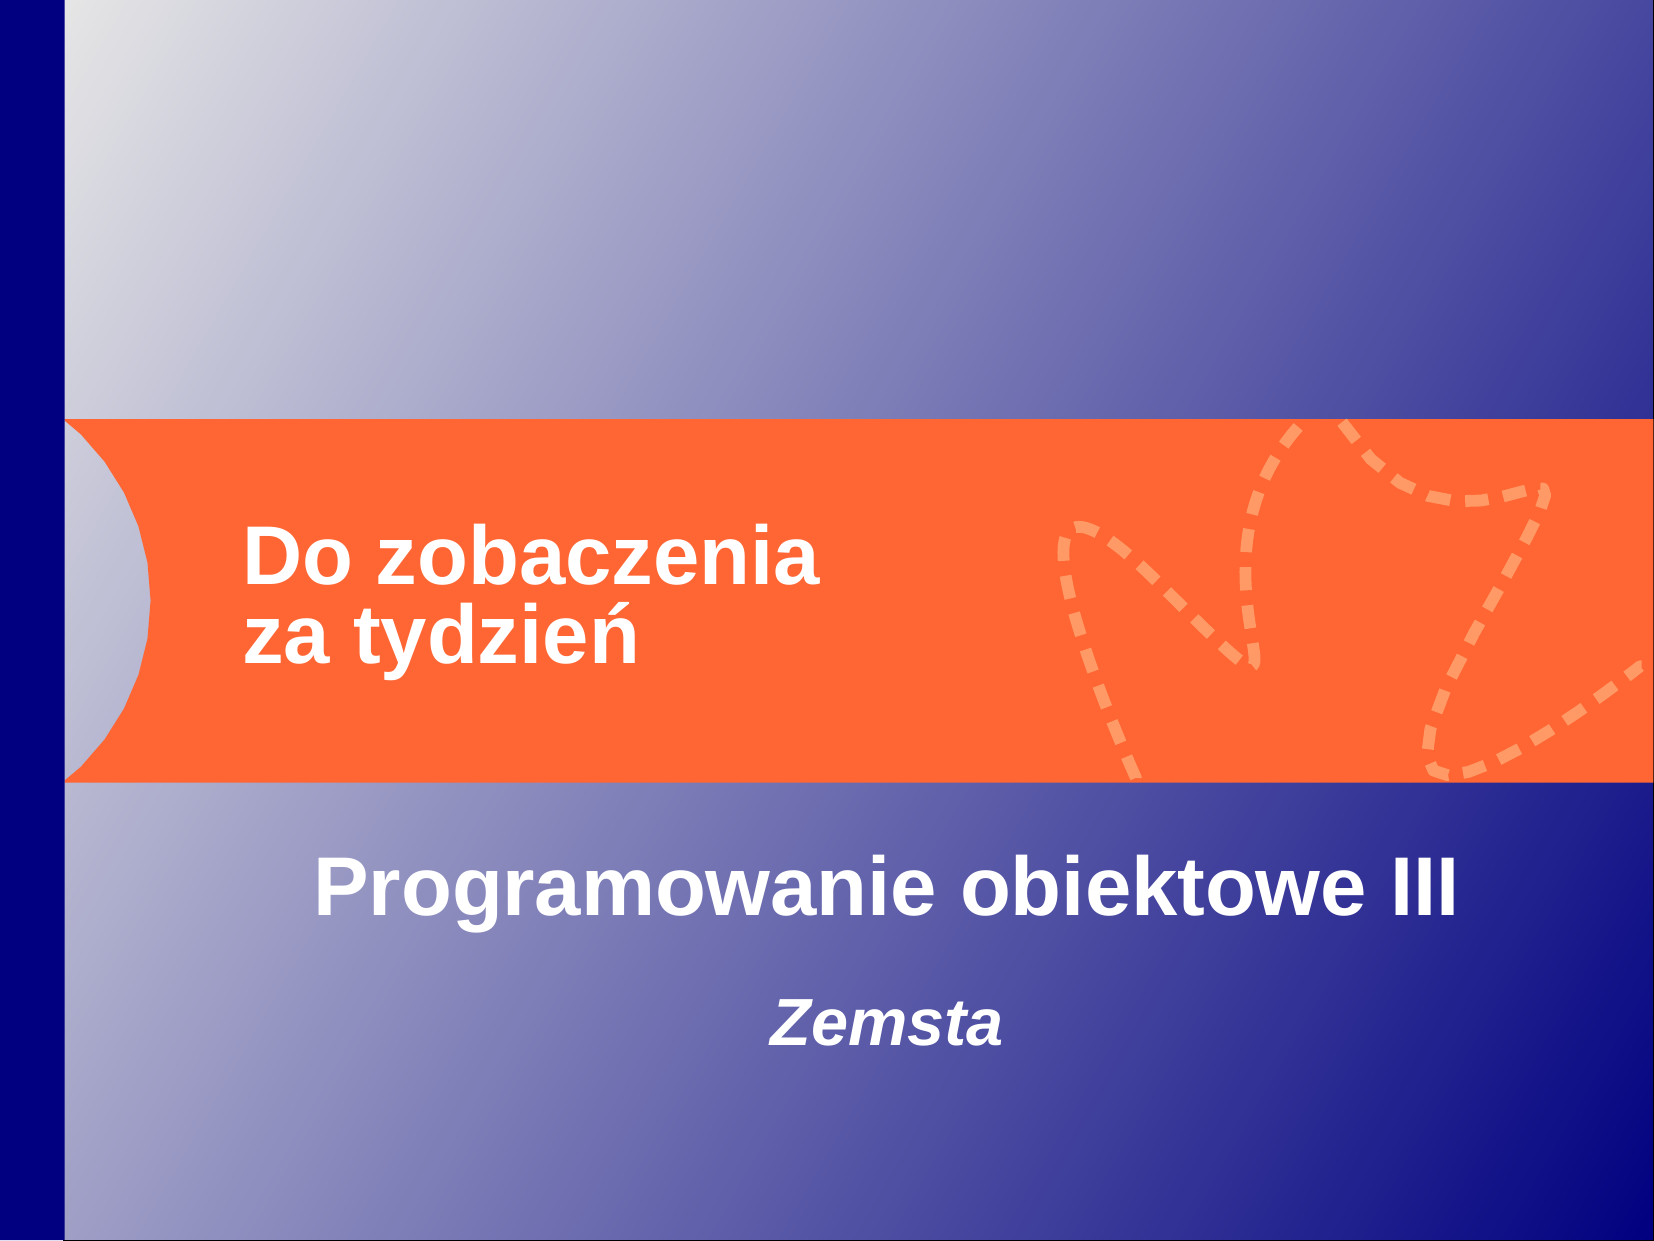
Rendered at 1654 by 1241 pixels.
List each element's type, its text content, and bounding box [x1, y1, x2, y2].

title Programowanie obiektowe III Zemsta [242, 844, 1532, 1066]
title Do zobaczenia za tydzień [242, 497, 1450, 704]
